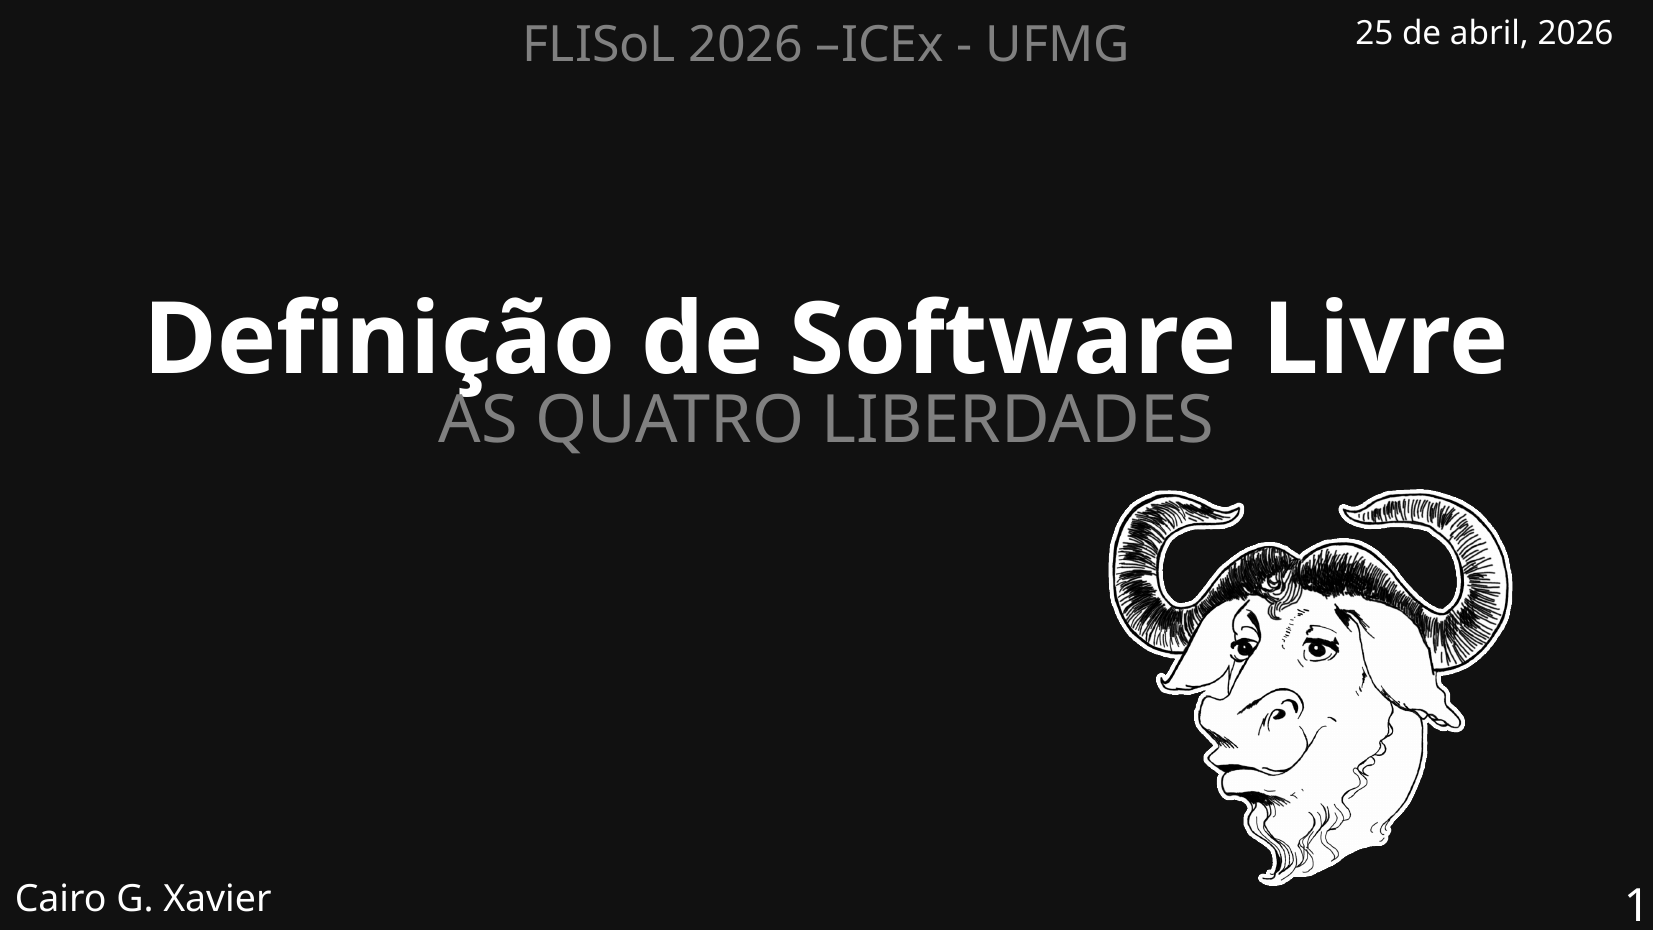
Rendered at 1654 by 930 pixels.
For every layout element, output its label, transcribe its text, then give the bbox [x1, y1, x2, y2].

text_box 25 de abril, 2026 [1340, 0, 1653, 63]
text_box FLISoL 2026 –ICEx - UFMG [82, 0, 1571, 85]
title Definição de Software Livre [82, 257, 1571, 375]
picture [1087, 460, 1547, 909]
subtitle AS QUATRO LIBERDADES [82, 375, 1571, 460]
text_box Cairo G. Xavier [0, 867, 311, 930]
text_box <number> [1425, 865, 1651, 930]
